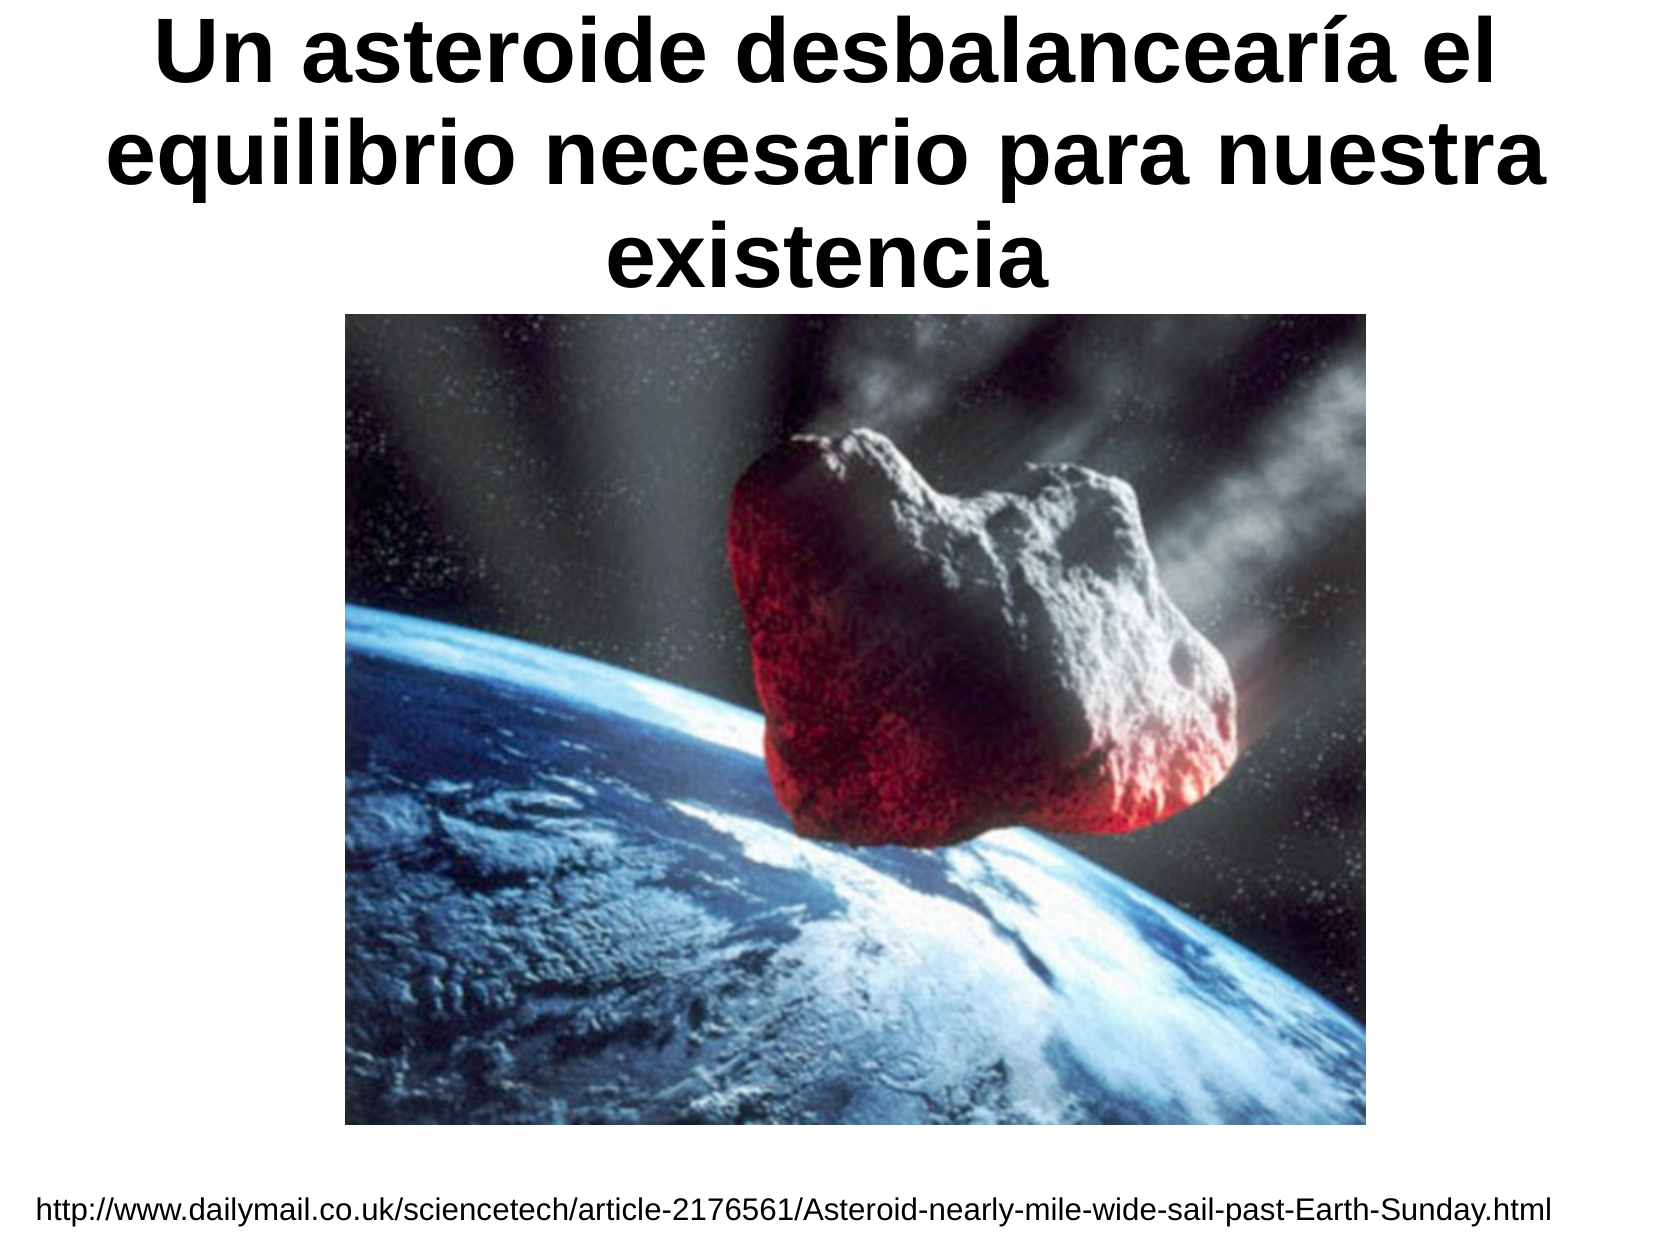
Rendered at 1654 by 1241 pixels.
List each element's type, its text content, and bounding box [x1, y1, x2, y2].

picture [345, 314, 1366, 1126]
title Un asteroide desbalancearía el equilibrio necesario para nuestra existencia [82, 0, 1571, 308]
text_box http://www.dailymail.co.uk/sciencetech/article-2176561/Asteroid-nearly-mile-wide-sail-past-Earth-Sunday.html [20, 1185, 1654, 1241]
